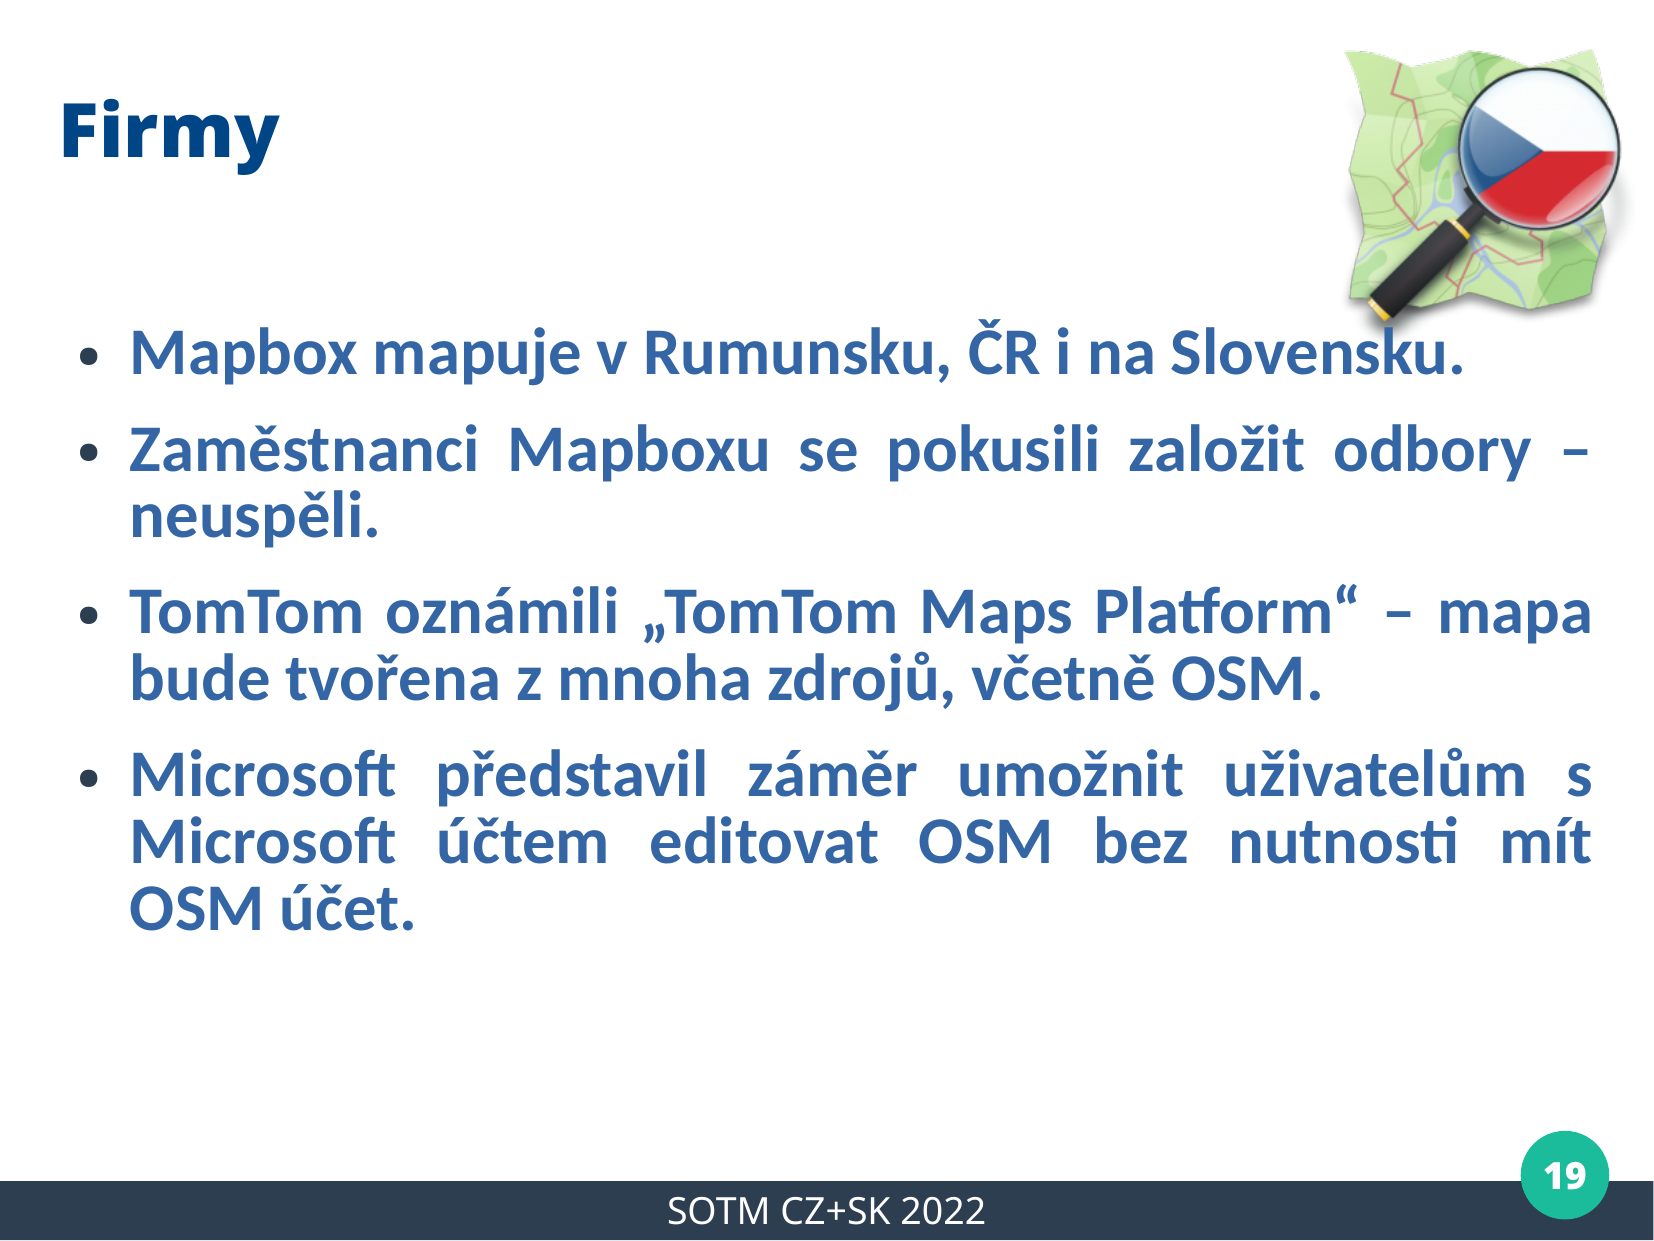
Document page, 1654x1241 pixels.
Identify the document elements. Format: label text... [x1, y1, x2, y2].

list Mapbox mapuje v Rumunsku, ČR i na Slovensku. Zaměstnanci Mapboxu se pokusili založit odbory – neuspěli. TomTom oznámili „TomTom Maps Platform“ – mapa bude tvořena z mnoha zdrojů, včetně OSM. Microsoft představil záměr umožnit uživatelům s Microsoft účtem editovat OSM bez nutnosti mít OSM účet. [59, 324, 1595, 1152]
title Firmy [59, 49, 1347, 207]
picture [1334, 49, 1635, 350]
